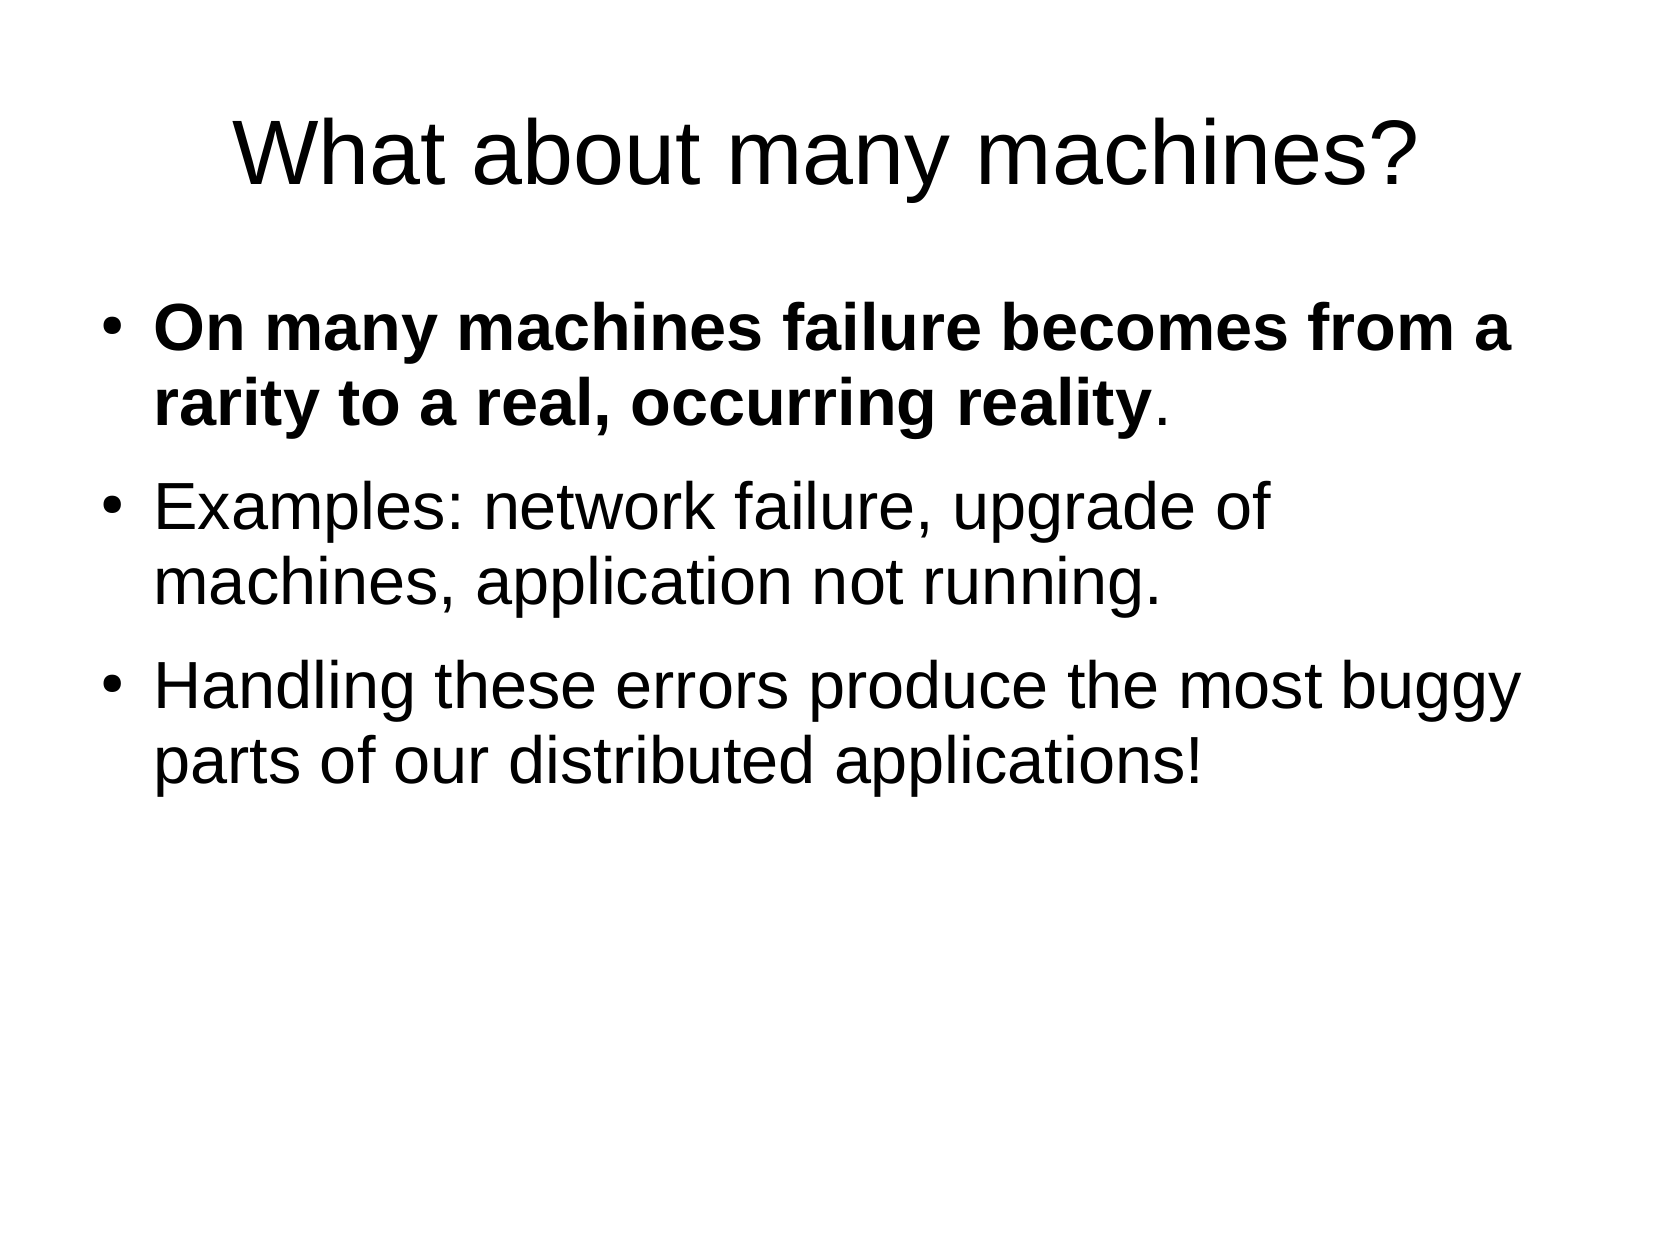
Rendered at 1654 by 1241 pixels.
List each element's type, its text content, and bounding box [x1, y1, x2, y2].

list On many machines failure becomes from a rarity to a real, occurring reality. Examples: network failure, upgrade of machines, application not running. Handling these errors produce the most buggy parts of our distributed applications! [82, 290, 1538, 1010]
title What about many machines? [82, 49, 1571, 257]
